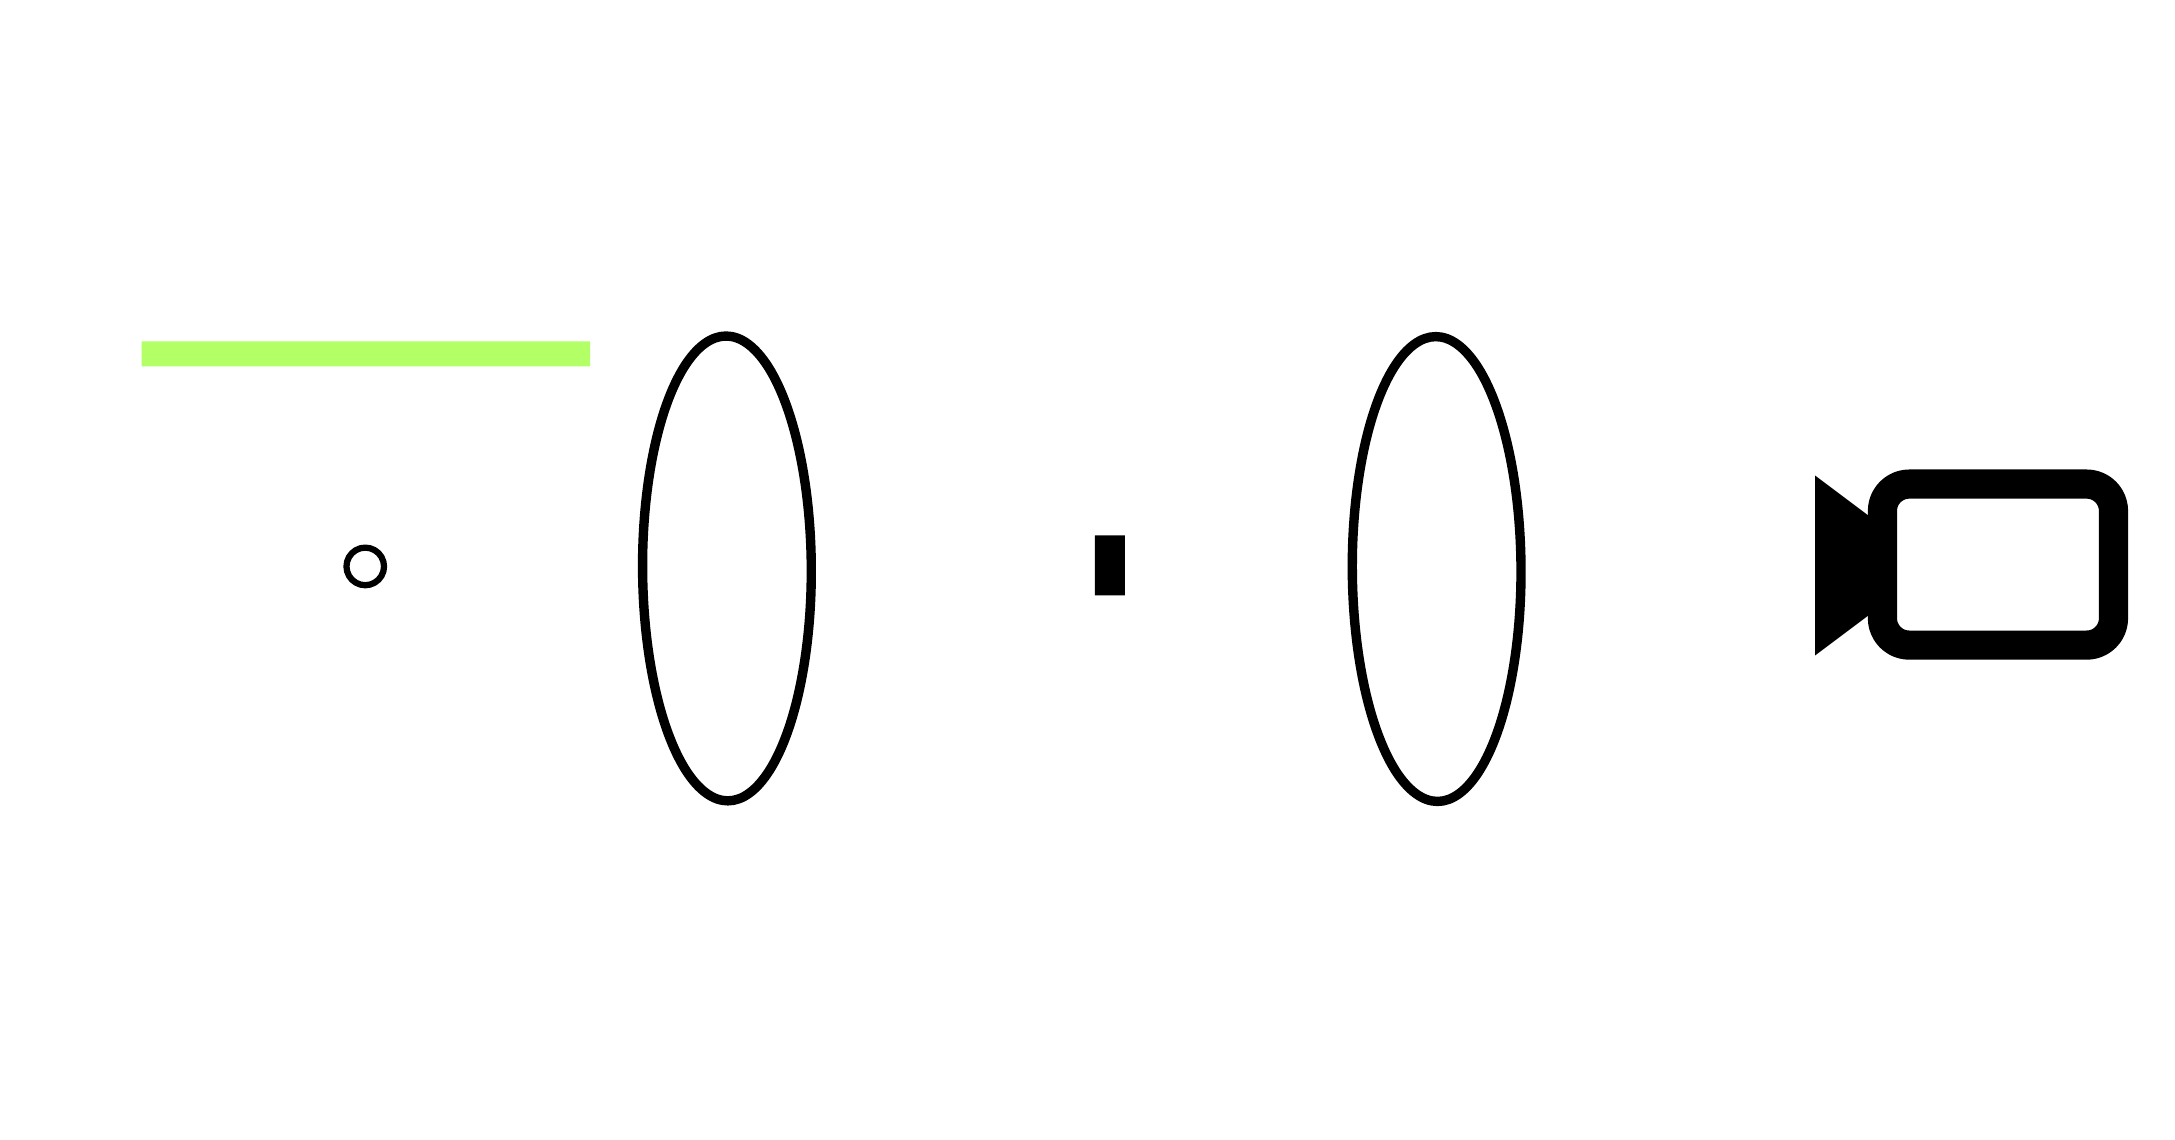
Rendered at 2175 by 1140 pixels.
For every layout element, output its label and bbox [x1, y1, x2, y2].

text_box [1352, 336, 1522, 802]
text_box [1094, 535, 1125, 596]
text_box [642, 336, 812, 801]
text_box [1815, 475, 1876, 656]
text_box [1882, 484, 2114, 646]
